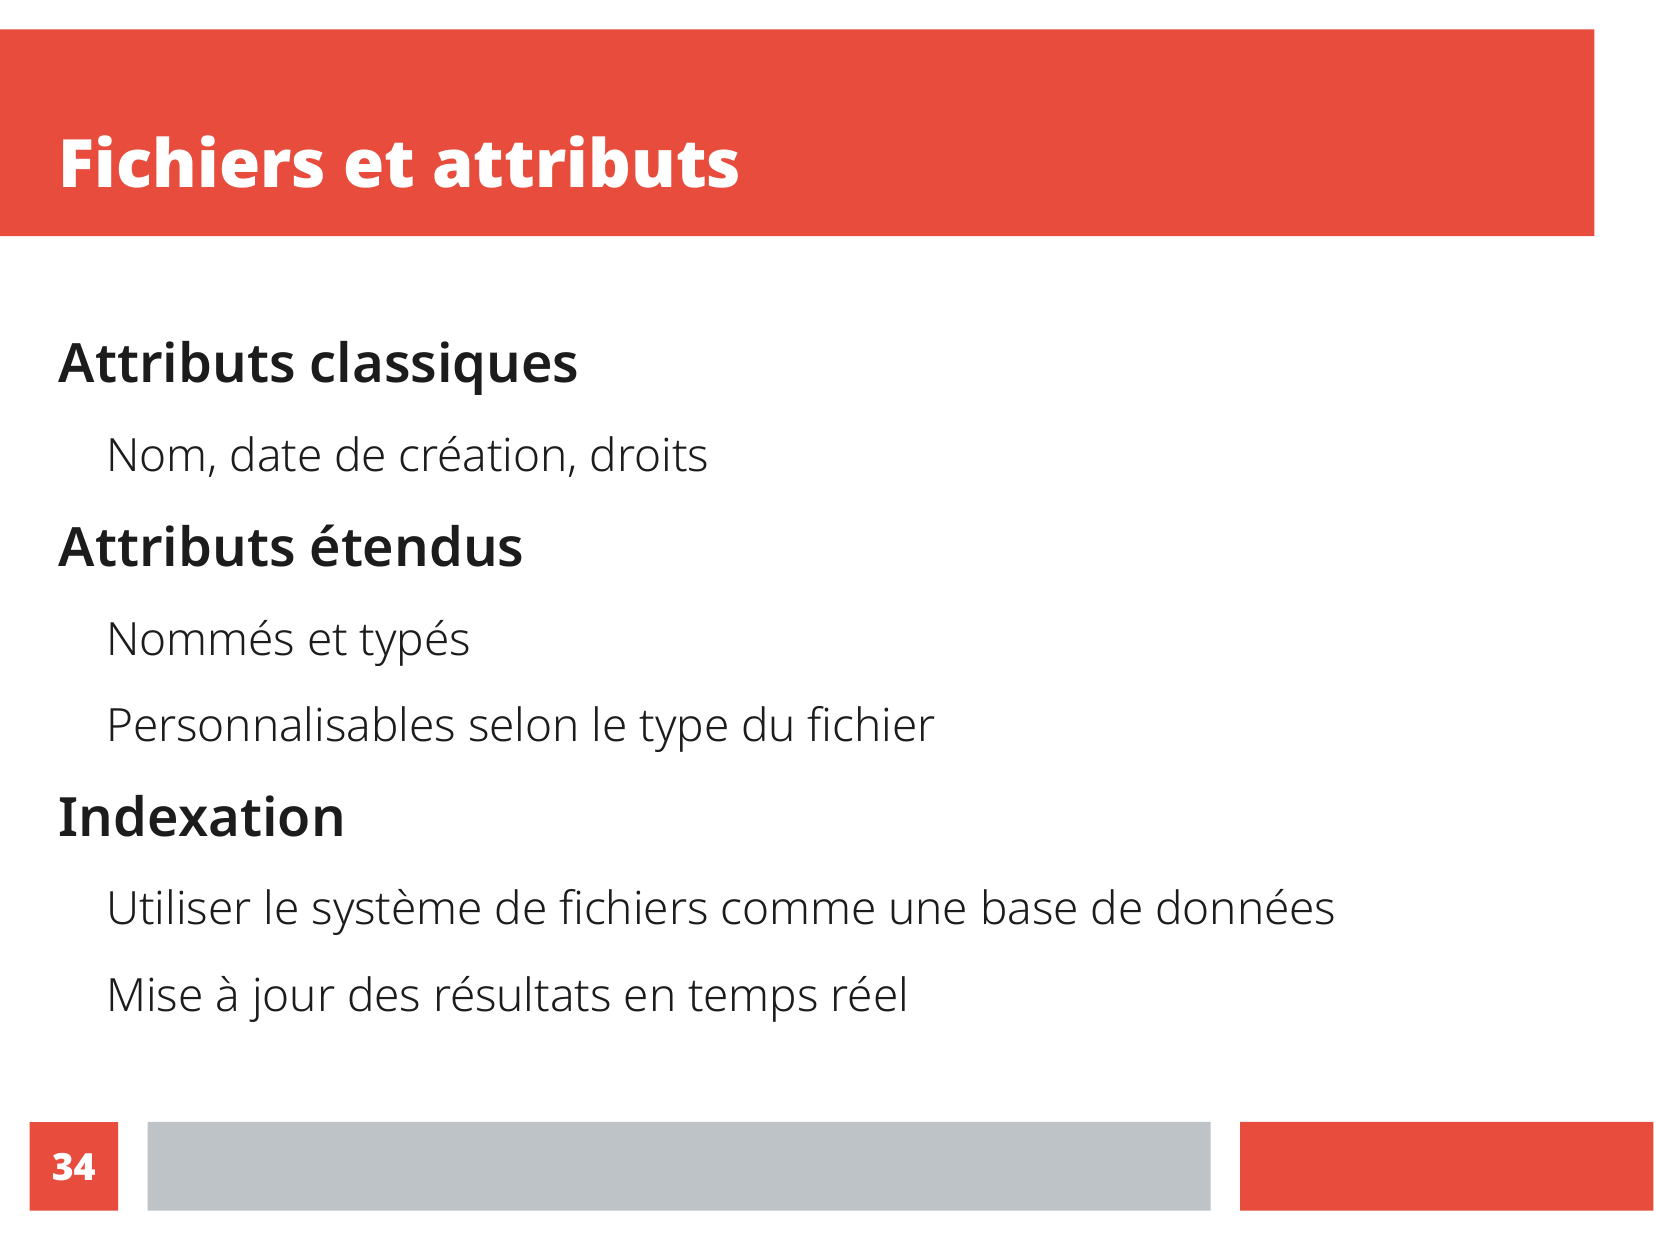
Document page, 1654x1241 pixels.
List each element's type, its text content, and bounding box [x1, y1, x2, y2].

title Fichiers et attributs [59, 59, 1595, 207]
list Attributs classiques Nom, date de création, droits Attributs étendus Nommés et typés Personnalisables selon le type du fichier Indexation Utiliser le système de fichiers comme une base de données Mise à jour des résultats en temps réel [59, 324, 1565, 1093]
